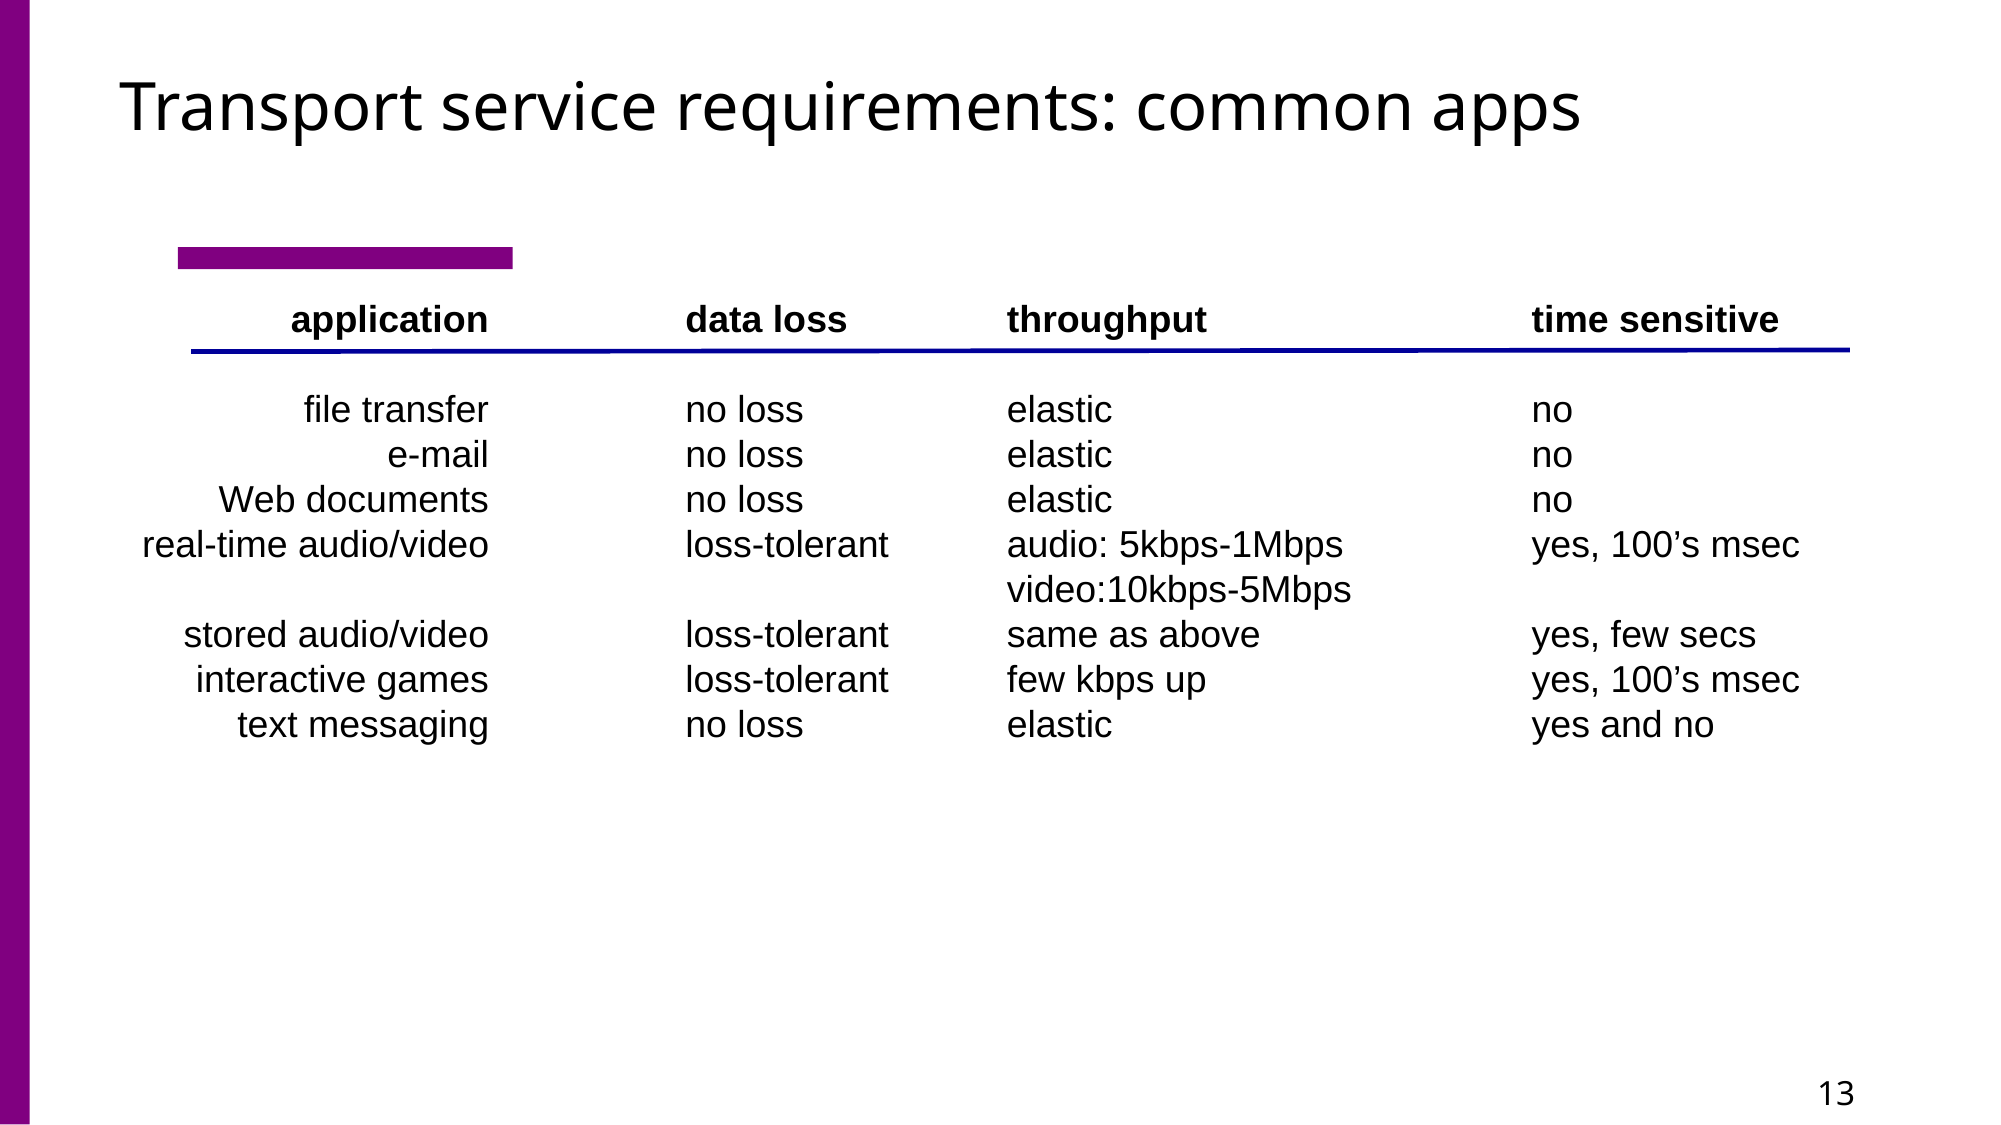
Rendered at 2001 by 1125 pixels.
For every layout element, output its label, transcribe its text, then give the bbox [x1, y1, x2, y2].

text_box application file transfer e-mail Web documents real-time audio/video stored audio/video interactive games text messaging [127, 286, 504, 753]
text_box data loss no loss no loss no loss loss-tolerant loss-tolerant loss-tolerant no loss [670, 287, 905, 348]
title Transport service requirements: common apps [69, 37, 1863, 172]
text_box data loss no loss no loss no loss loss-tolerant loss-tolerant loss-tolerant no loss [670, 354, 905, 753]
text_box throughput elastic elastic elastic audio: 5kbps-1Mbps video:10kbps-5Mbps same as above few kbps up elastic [992, 353, 1516, 753]
text_box time sensitive no no no yes, 100’s msec yes, few secs yes, 100’s msec yes and no [1516, 287, 1969, 753]
text_box throughput elastic elastic elastic audio: 5kbps-1Mbps video:10kbps-5Mbps same as above few kbps up elastic [992, 287, 1516, 348]
